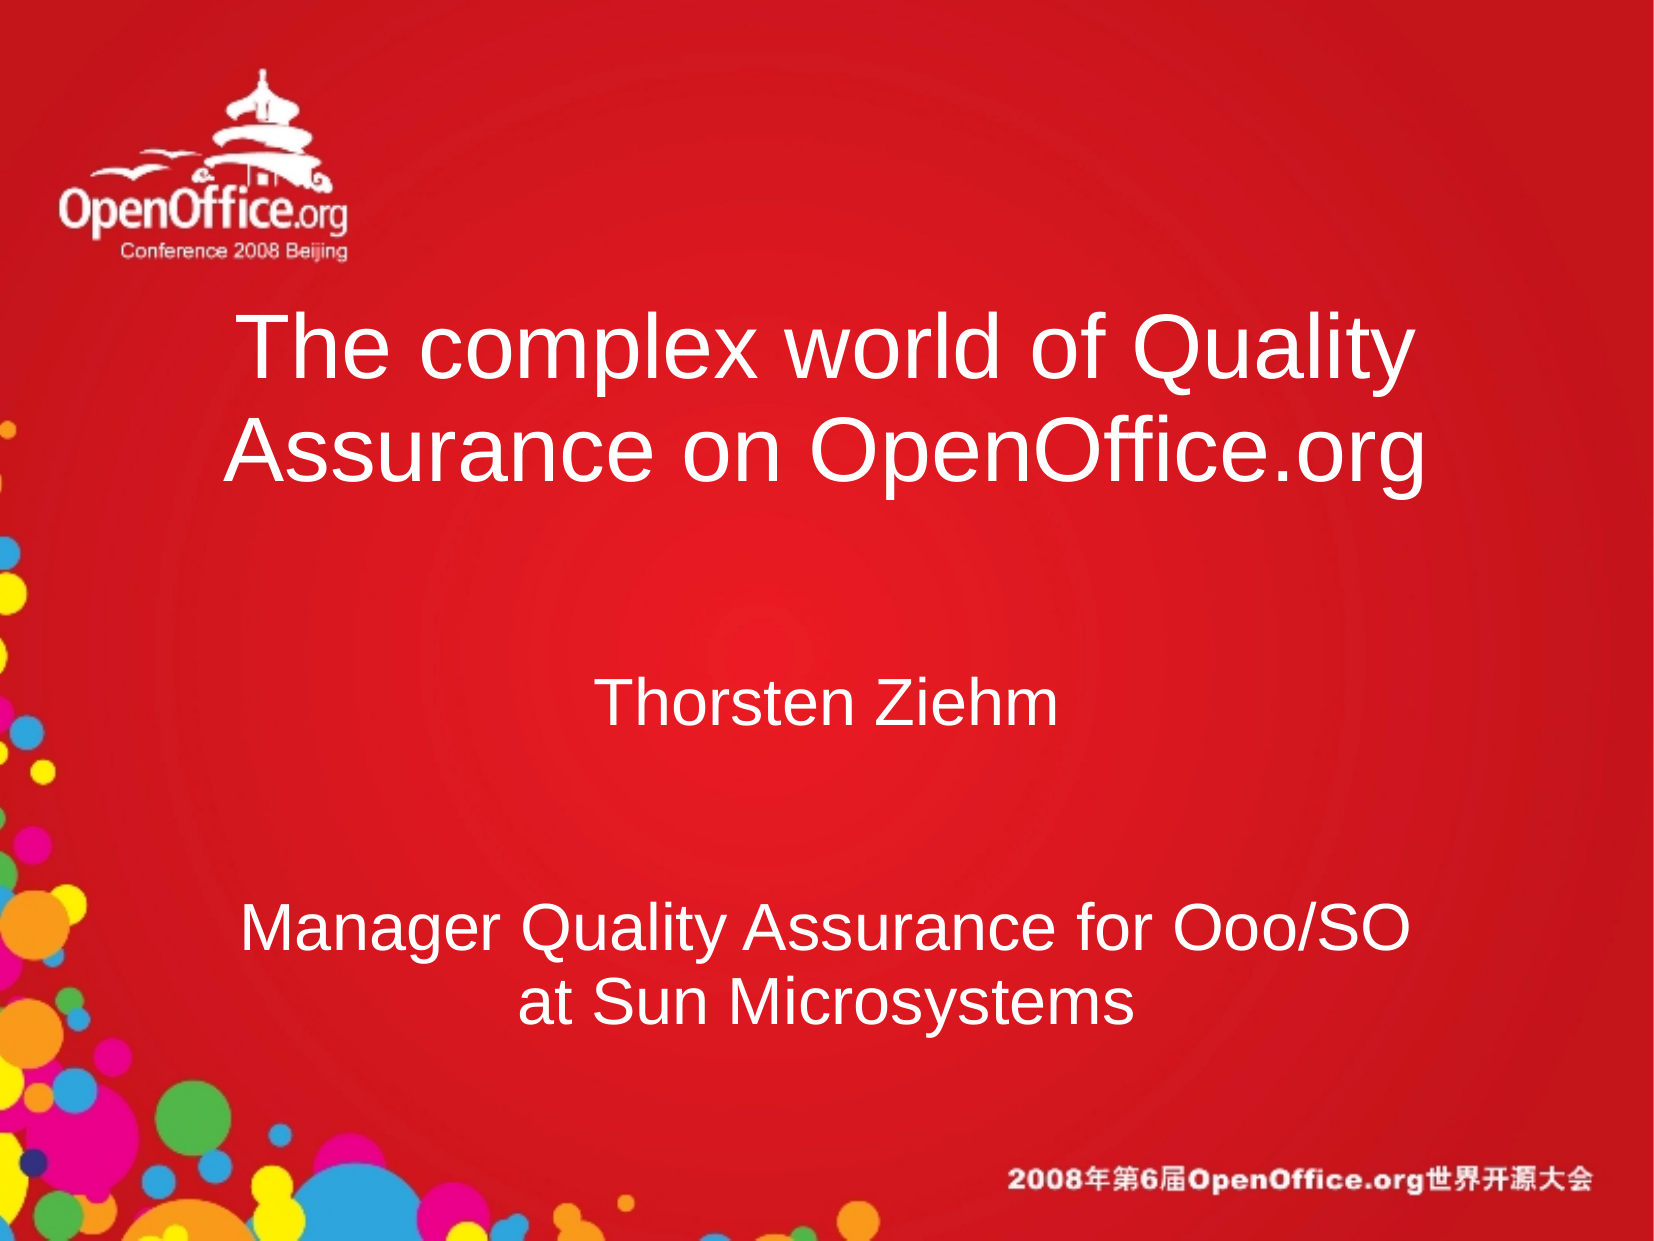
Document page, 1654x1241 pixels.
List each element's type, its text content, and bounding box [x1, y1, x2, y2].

subtitle Thorsten Ziehm Manager Quality Assurance for Ooo/SO at Sun Microsystems [82, 535, 1571, 1094]
picture [0, 0, 1654, 1241]
title The complex world of Quality Assurance on OpenOffice.org [82, 295, 1571, 502]
